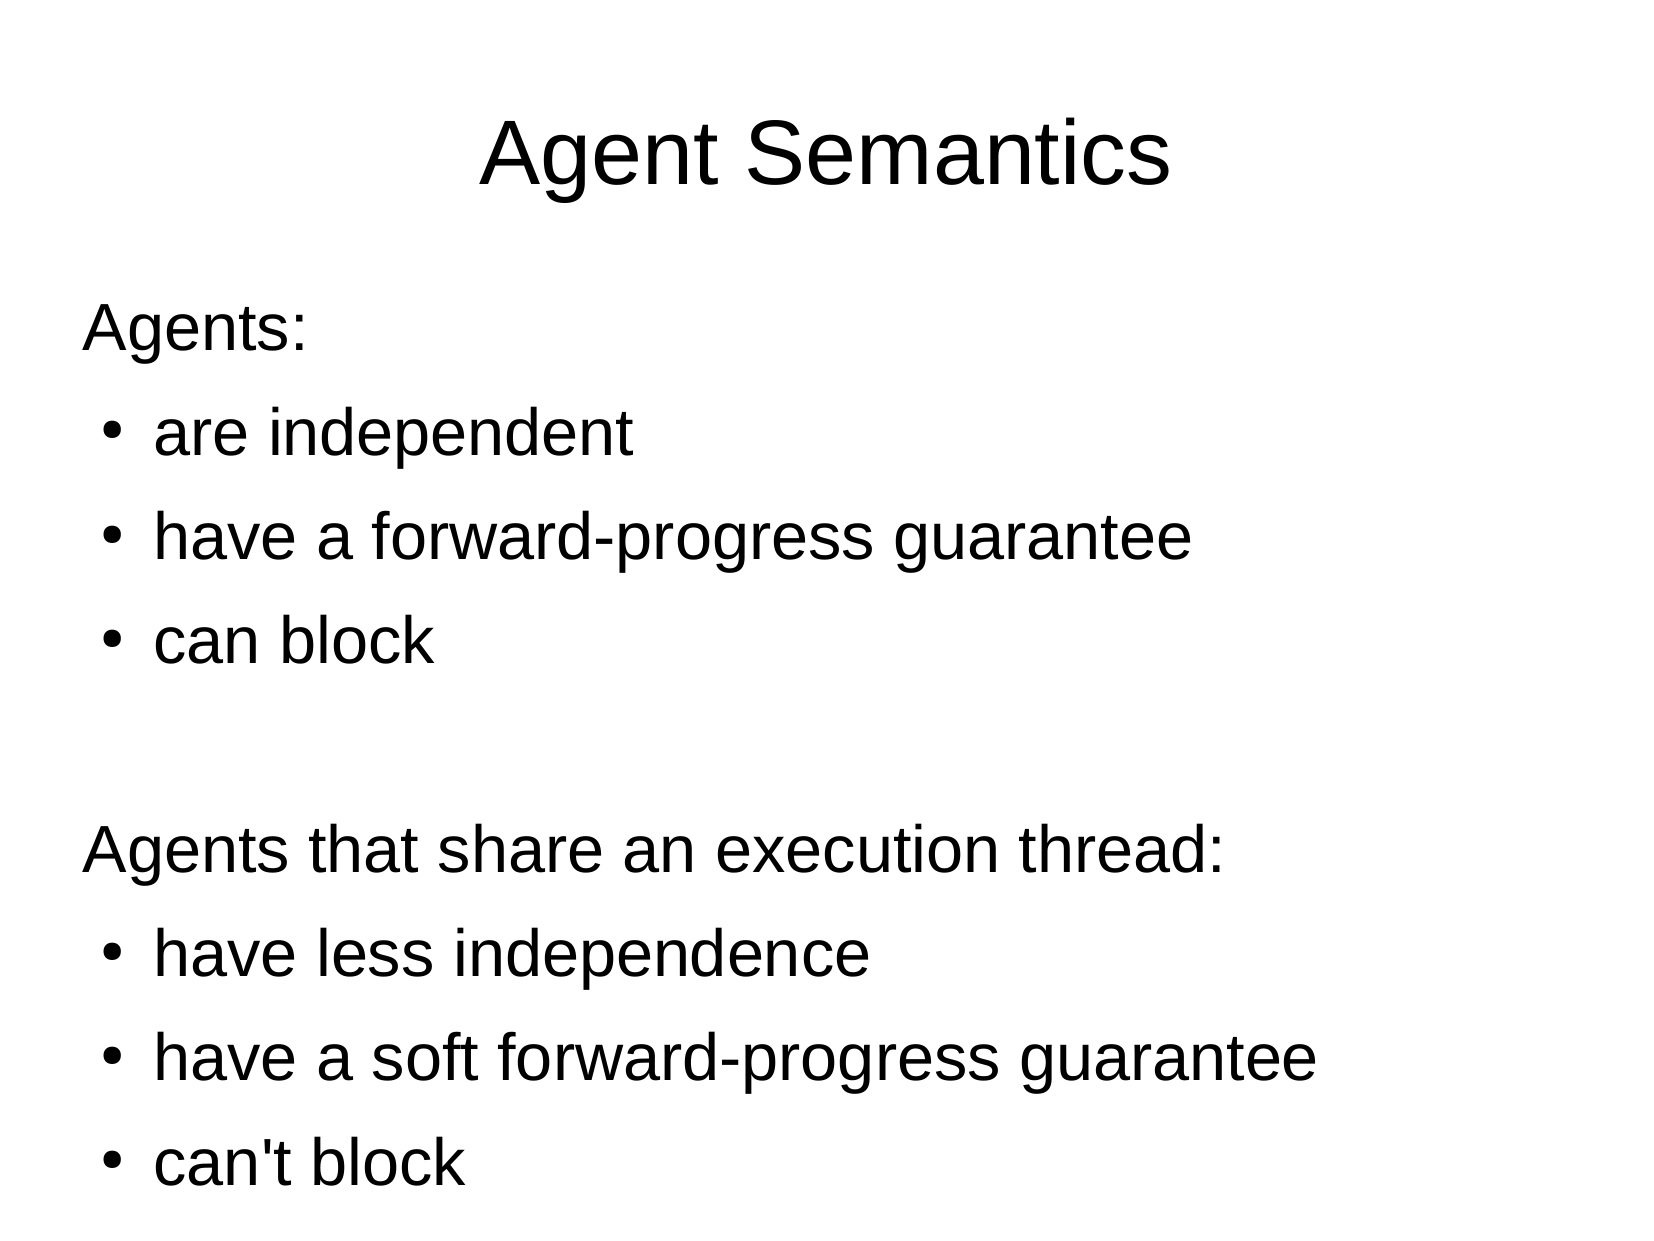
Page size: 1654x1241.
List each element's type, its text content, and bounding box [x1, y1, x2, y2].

title Agent Semantics [82, 49, 1571, 257]
list Agents: are independent have a forward-progress guarantee can block Agents that share an execution thread: have less independence have a soft forward-progress guarantee can't block [82, 290, 1571, 1216]
